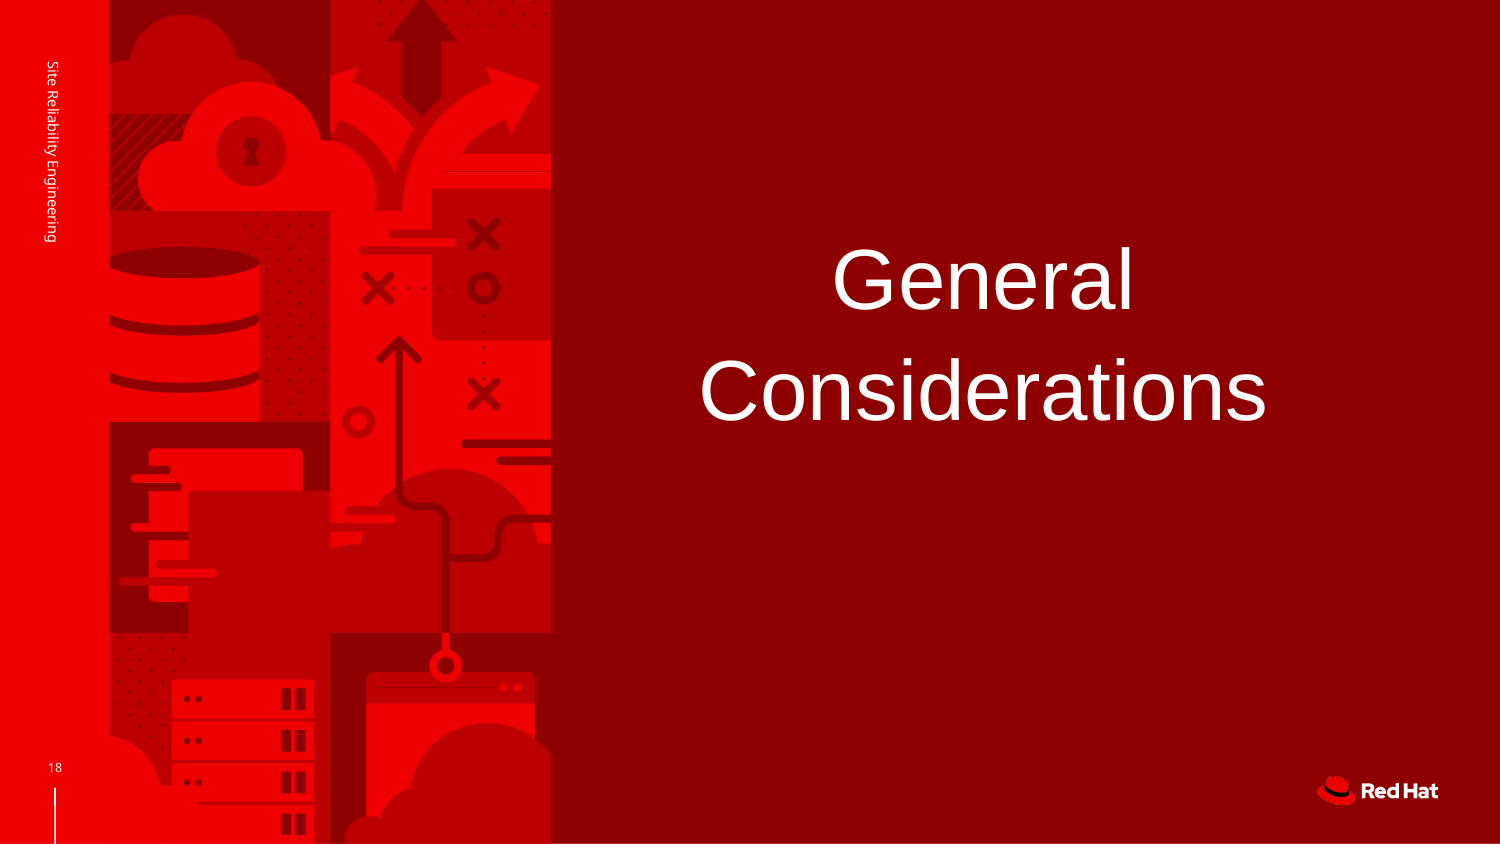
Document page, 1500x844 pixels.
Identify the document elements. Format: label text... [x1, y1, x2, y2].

title General Considerations [574, 200, 1393, 679]
slide_number <number> [10, 759, 101, 777]
picture [0, 0, 1500, 844]
subtitle Site Reliability Engineering [0, 0, 108, 634]
